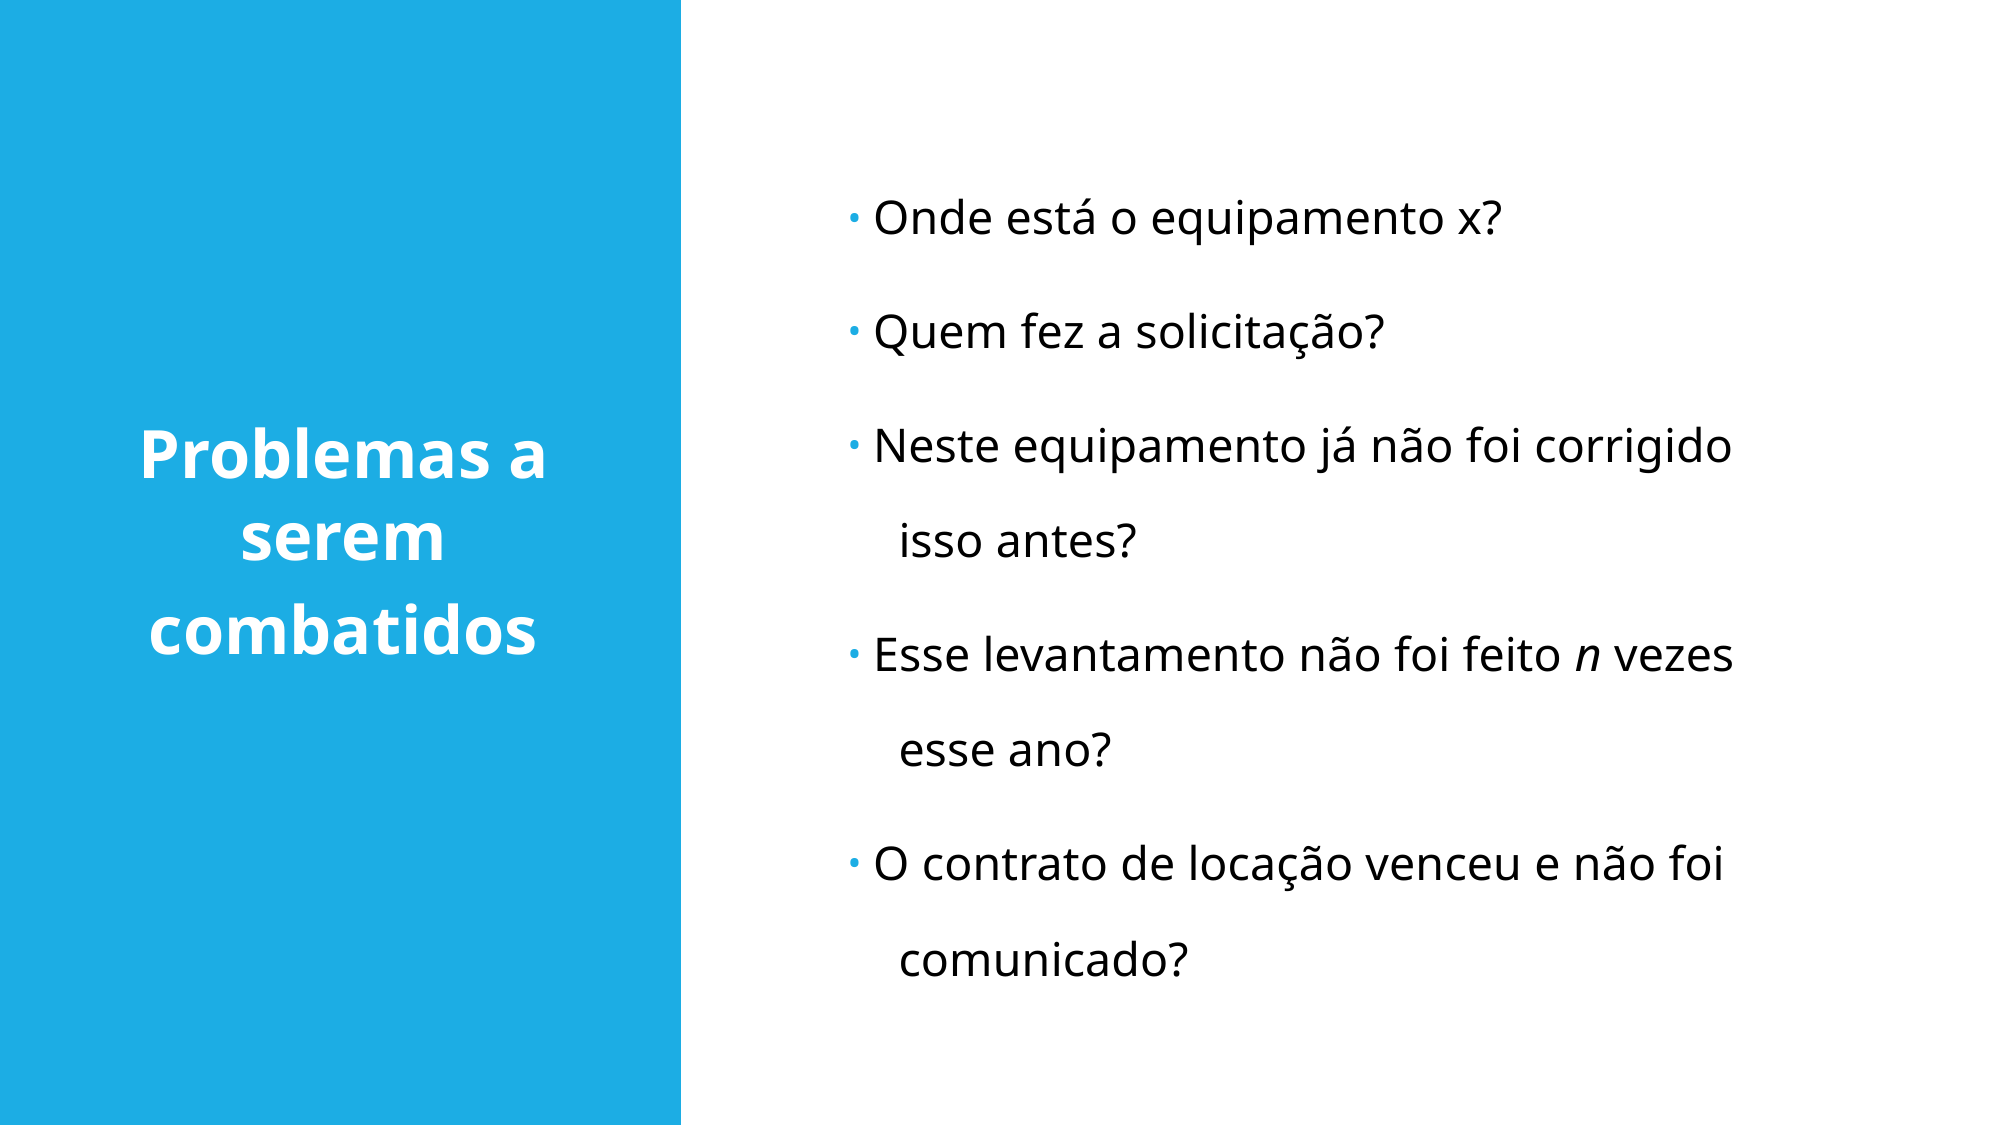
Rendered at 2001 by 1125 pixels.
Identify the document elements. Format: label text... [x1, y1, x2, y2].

text_box Problemas a serem combatidos [38, 69, 649, 1016]
text_box Onde está o equipamento x? Quem fez a solicitação? Neste equipamento já não foi corrigido isso antes? Esse levantamento não foi feito n vezes esse ano? O contrato de locação venceu e não foi comunicado? [819, 143, 1807, 1000]
text_box [0, 0, 2000, 1125]
